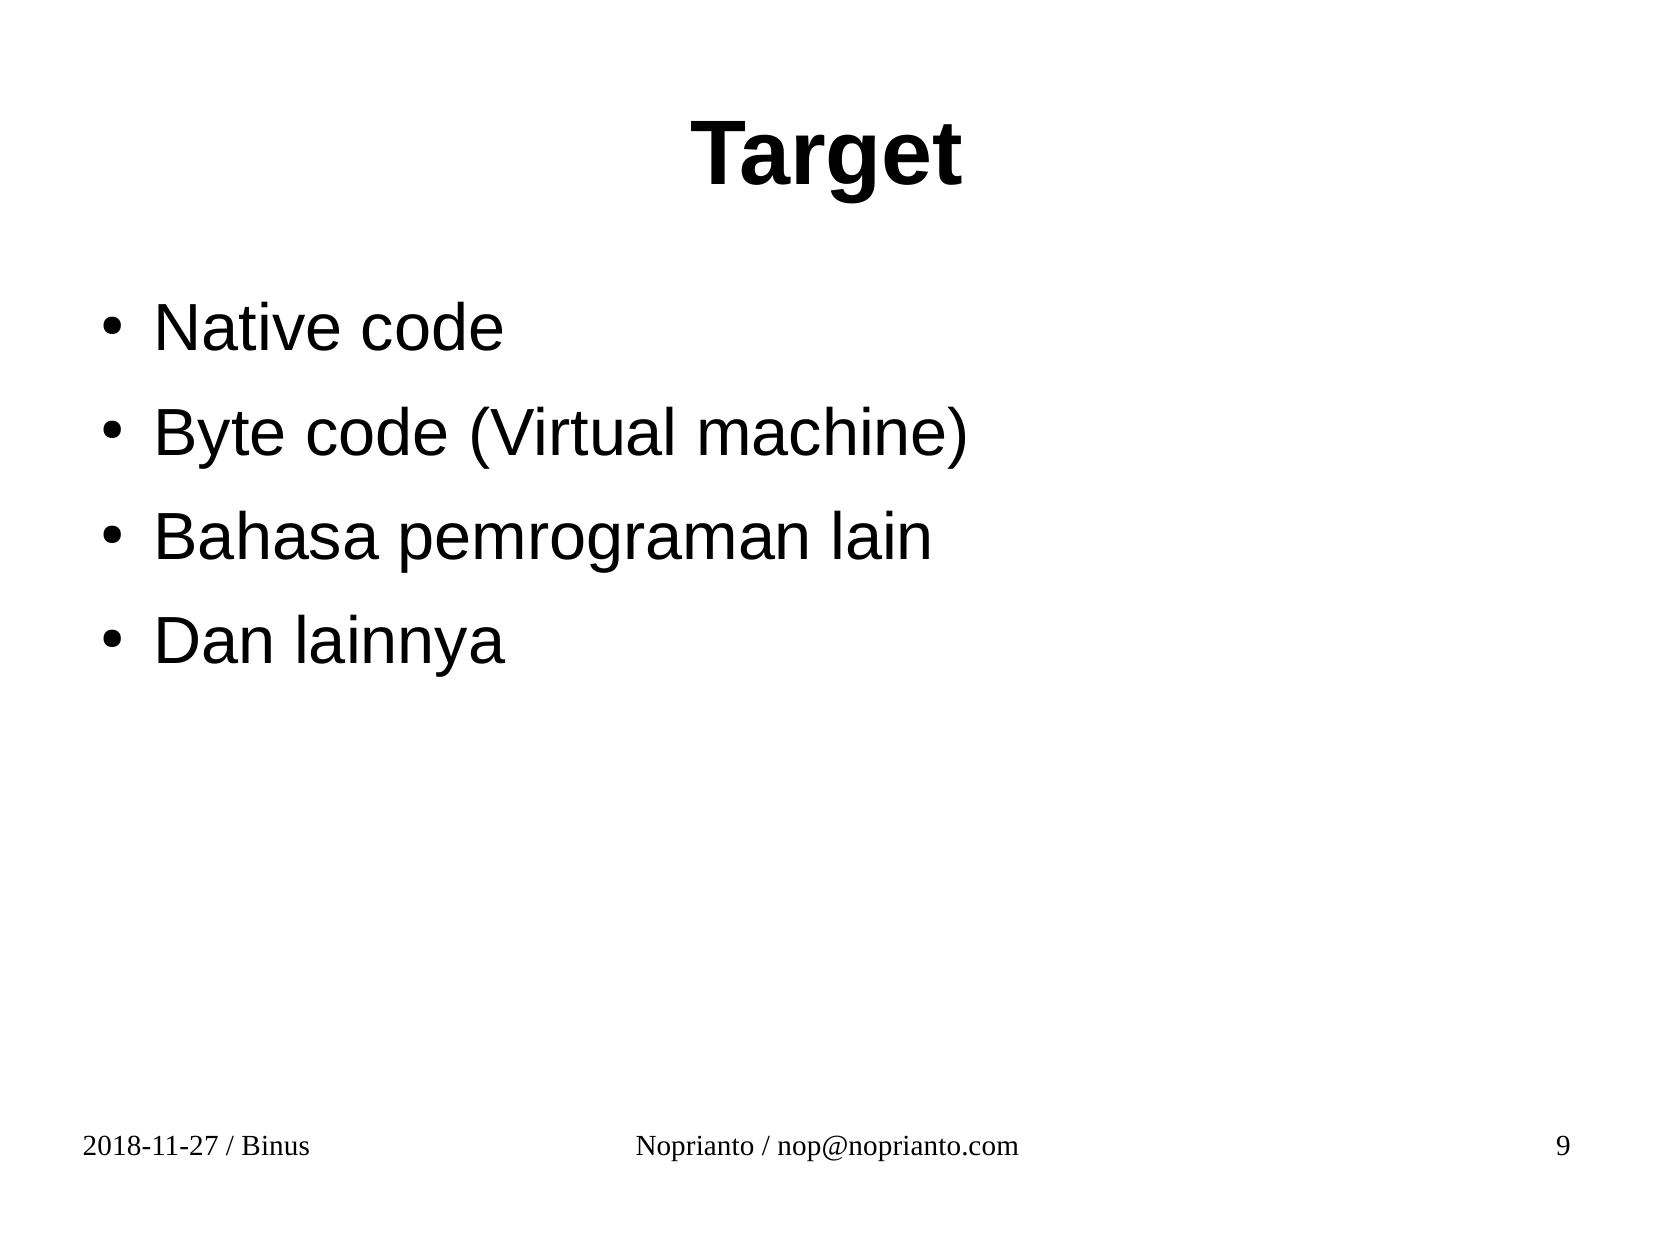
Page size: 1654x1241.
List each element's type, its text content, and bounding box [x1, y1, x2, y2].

list Native code Byte code (Virtual machine) Bahasa pemrograman lain Dan lainnya [82, 290, 1571, 1010]
title Target [82, 49, 1571, 257]
